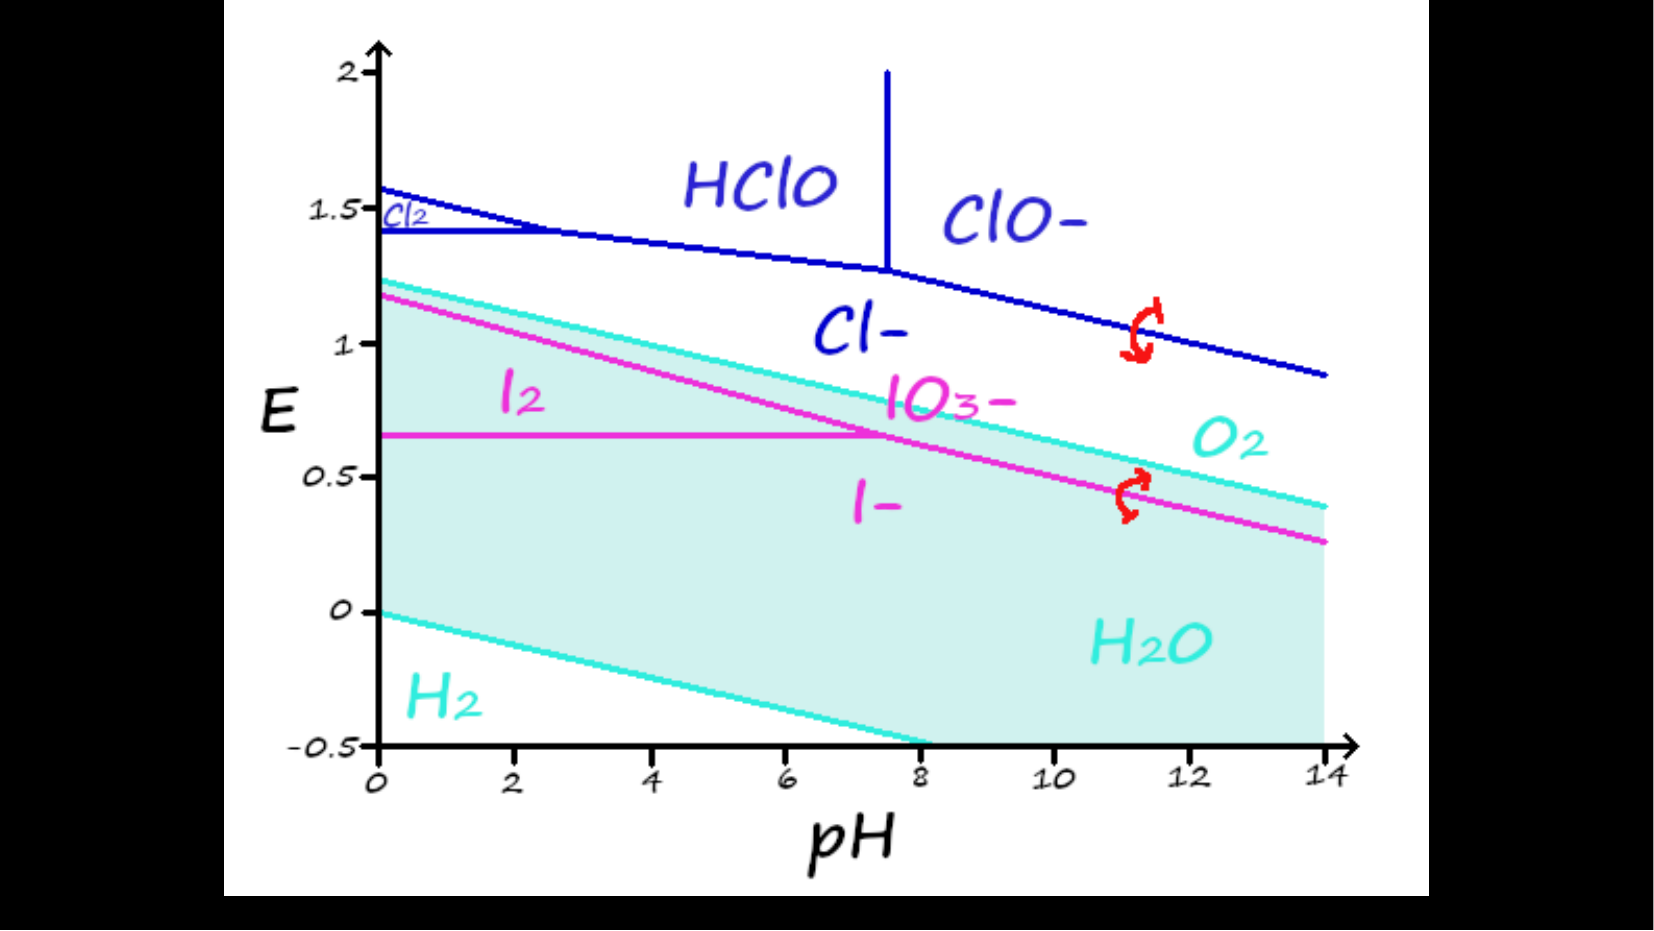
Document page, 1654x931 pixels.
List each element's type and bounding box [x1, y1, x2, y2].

picture [224, 0, 1429, 896]
